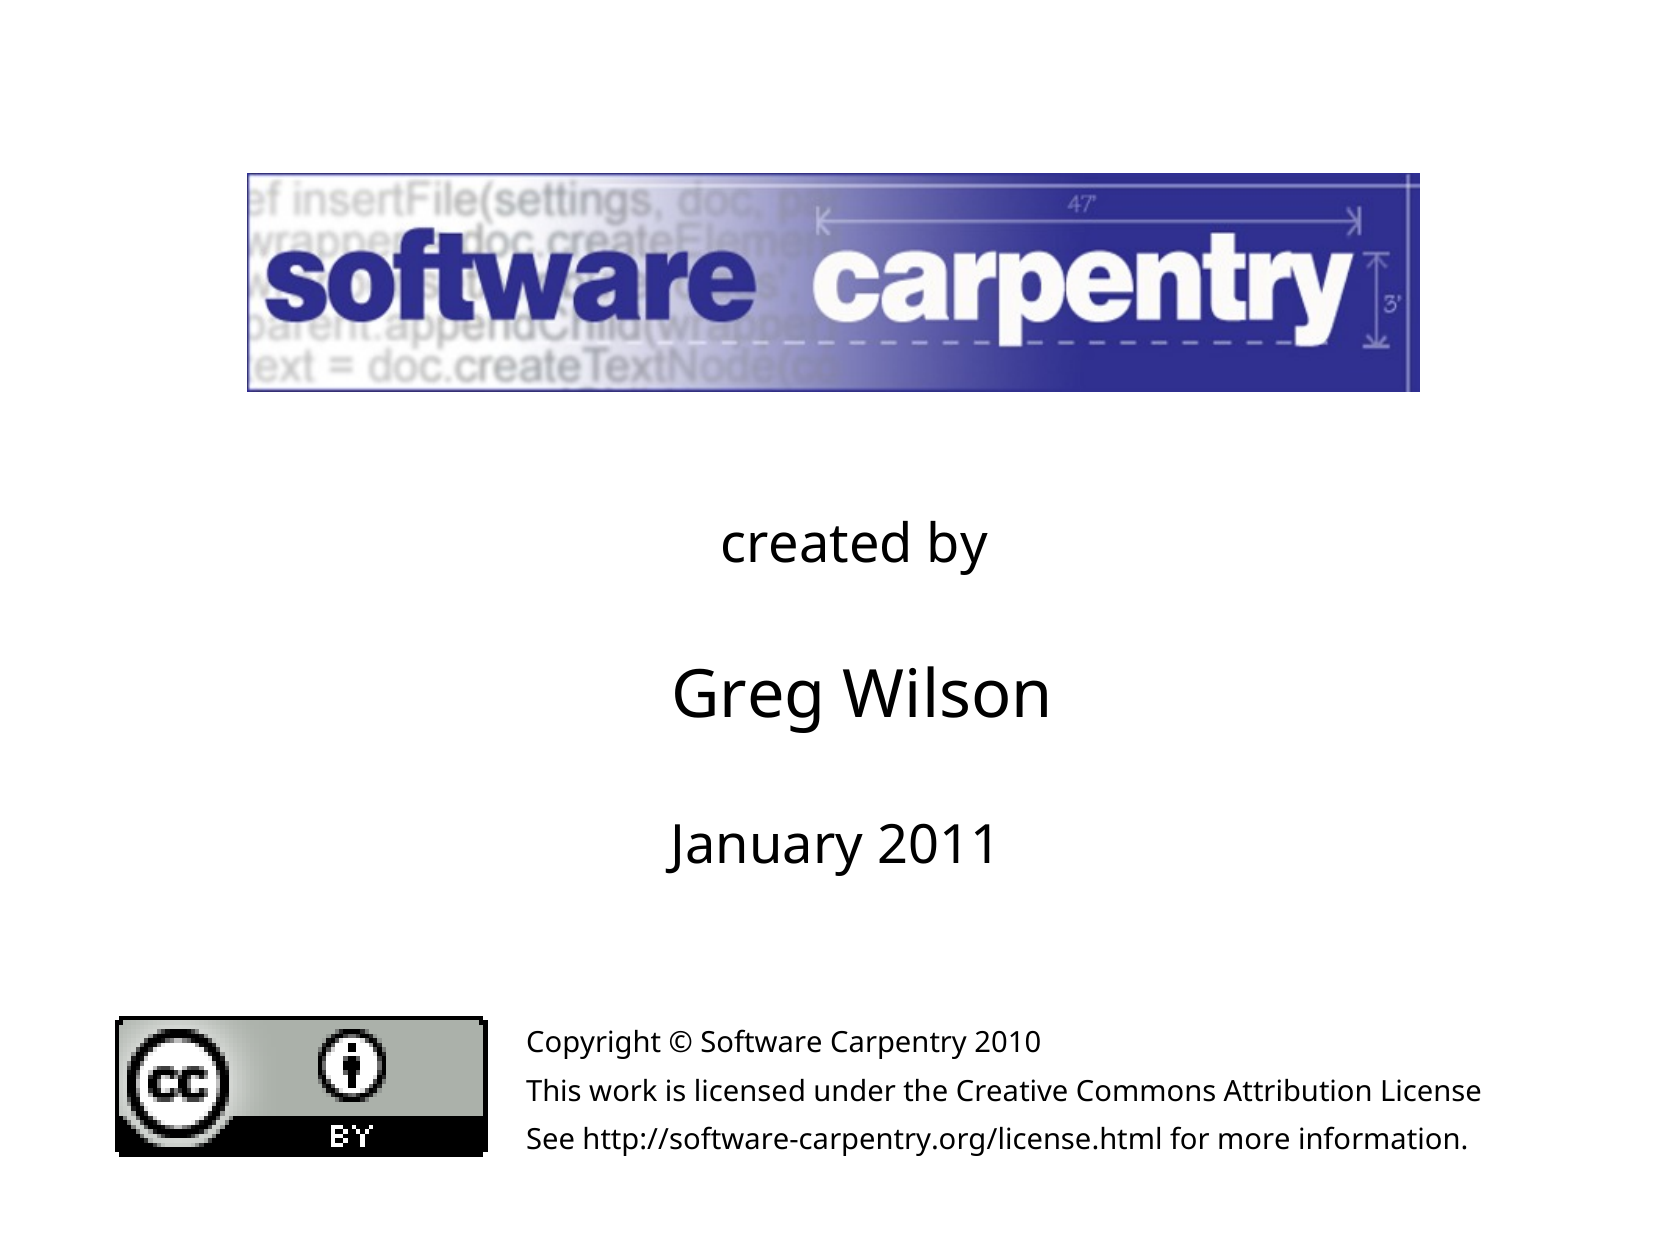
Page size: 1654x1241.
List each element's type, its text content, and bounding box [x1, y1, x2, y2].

picture [115, 1016, 488, 1158]
picture [247, 173, 1420, 392]
text_box created by [705, 499, 967, 581]
text_box Greg Wilson [656, 641, 1017, 739]
text_box January 2011 [618, 800, 1054, 882]
text_box Copyright © Software Carpentry 2010 This work is licensed under the Creative Commons Attribution License See http://software-carpentry.org/license.html for more information. [511, 1014, 1574, 1164]
